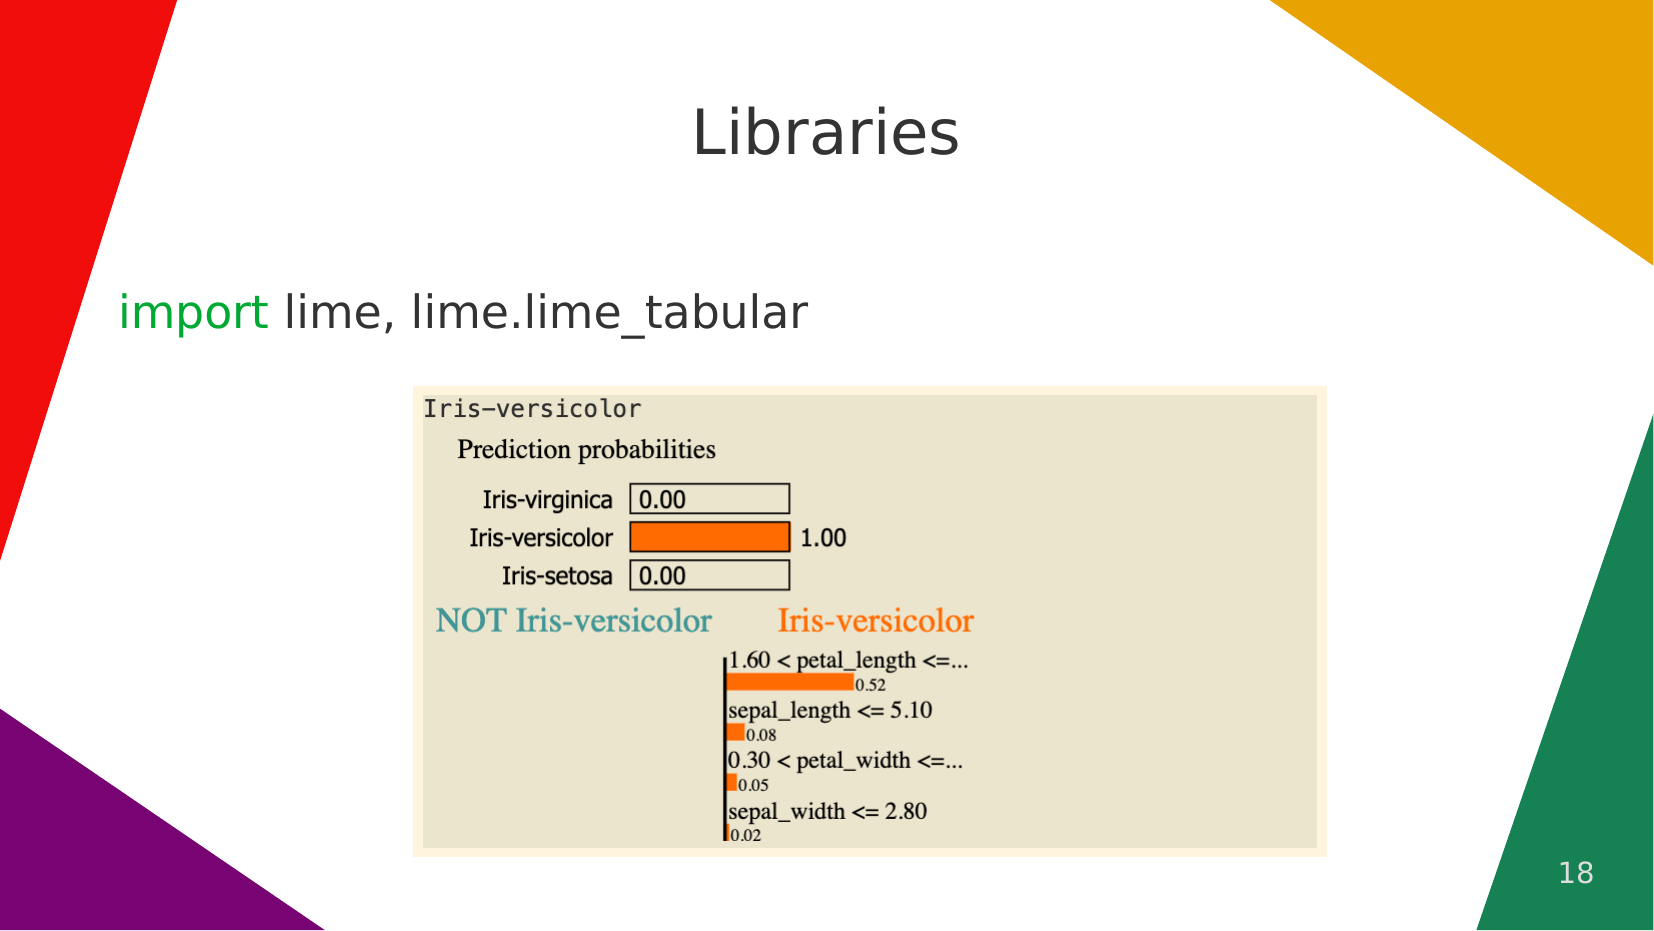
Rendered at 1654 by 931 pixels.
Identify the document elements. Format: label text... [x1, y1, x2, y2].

title import lime, lime.lime_tabular [118, 265, 1536, 414]
title Libraries [118, 59, 1536, 207]
picture [413, 386, 1327, 857]
